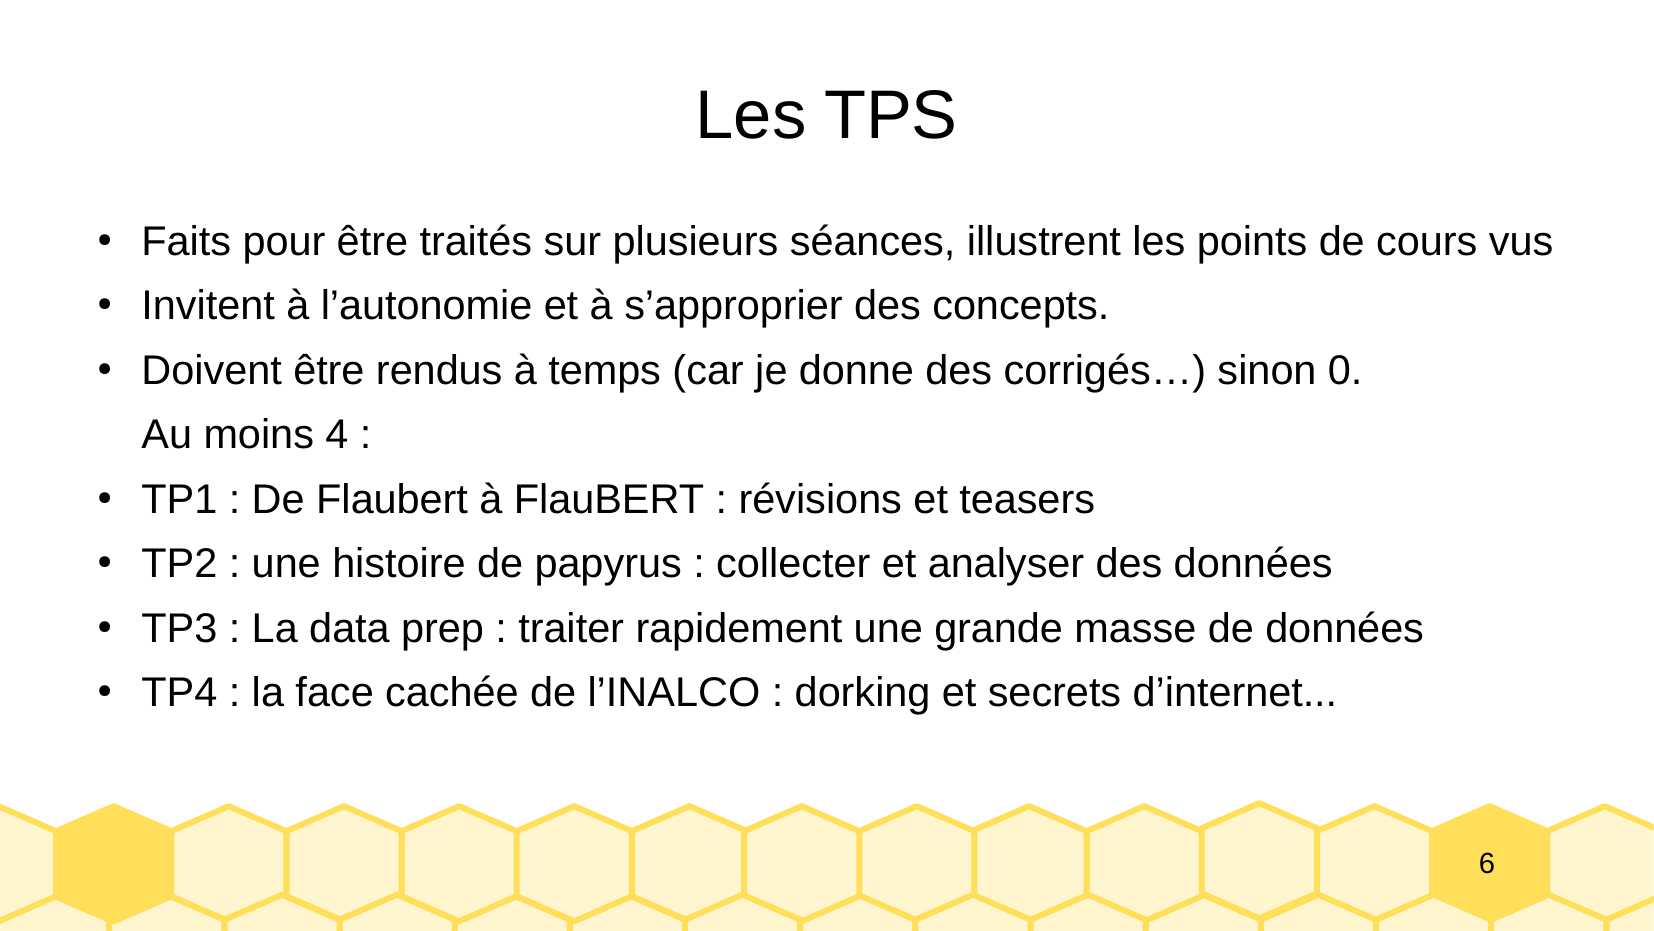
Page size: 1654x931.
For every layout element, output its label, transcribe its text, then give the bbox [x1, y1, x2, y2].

title Les TPS [82, 37, 1571, 193]
list Faits pour être traités sur plusieurs séances, illustrent les points de cours vus Invitent à l’autonomie et à s’approprier des concepts. Doivent être rendus à temps (car je donne des corrigés…) sinon 0. Au moins 4 : TP1 : De Flaubert à FlauBERT : révisions et teasers TP2 : une histoire de papyrus : collecter et analyser des données TP3 : La data prep : traiter rapidement une grande masse de données TP4 : la face cachée de l’INALCO : dorking et secrets d’internet... [82, 217, 1571, 758]
